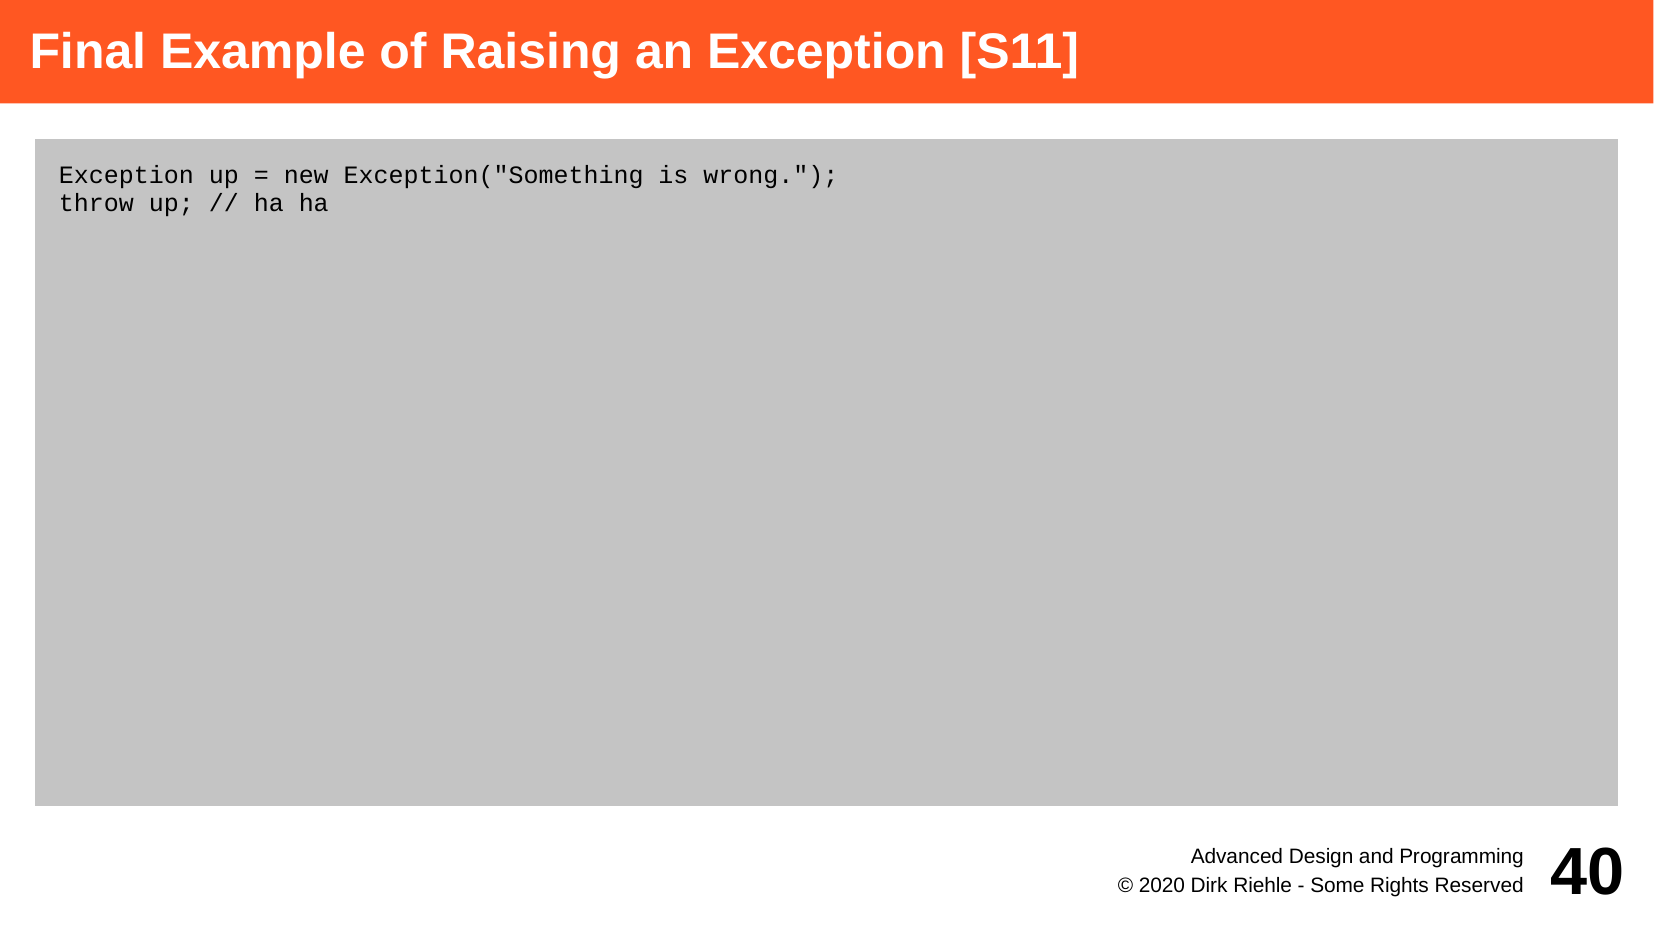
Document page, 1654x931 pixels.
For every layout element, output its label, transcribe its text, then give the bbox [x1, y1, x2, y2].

list Exception up = new Exception("Something is wrong."); throw up; // ha ha [29, 132, 1625, 813]
title Final Example of Raising an Exception [S11] [0, 0, 1654, 104]
